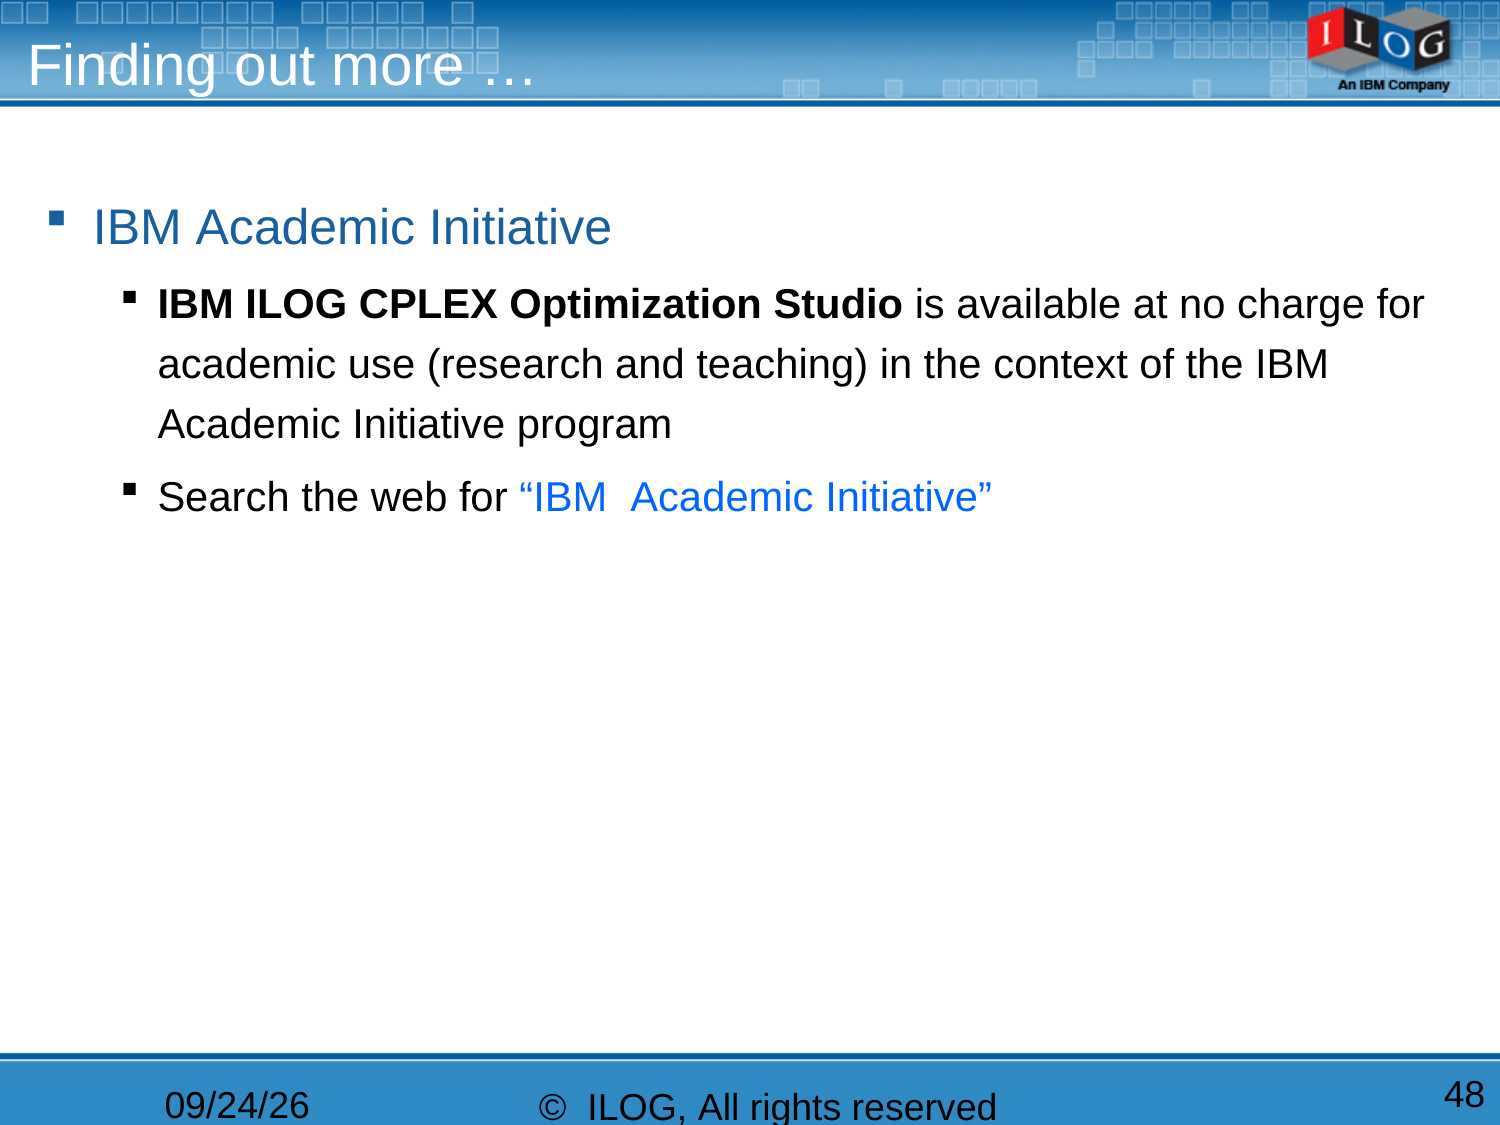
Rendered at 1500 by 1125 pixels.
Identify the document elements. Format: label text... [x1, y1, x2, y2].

title Finding out more … [12, 0, 1300, 144]
picture [0, 0, 1500, 1125]
picture [775, 1102, 785, 1118]
list IBM Academic Initiative IBM ILOG CPLEX Optimization Studio is available at no charge for academic use (research and teaching) in the context of the IBM Academic Initiative program Search the web for “IBM Academic Initiative” [30, 174, 1458, 1017]
